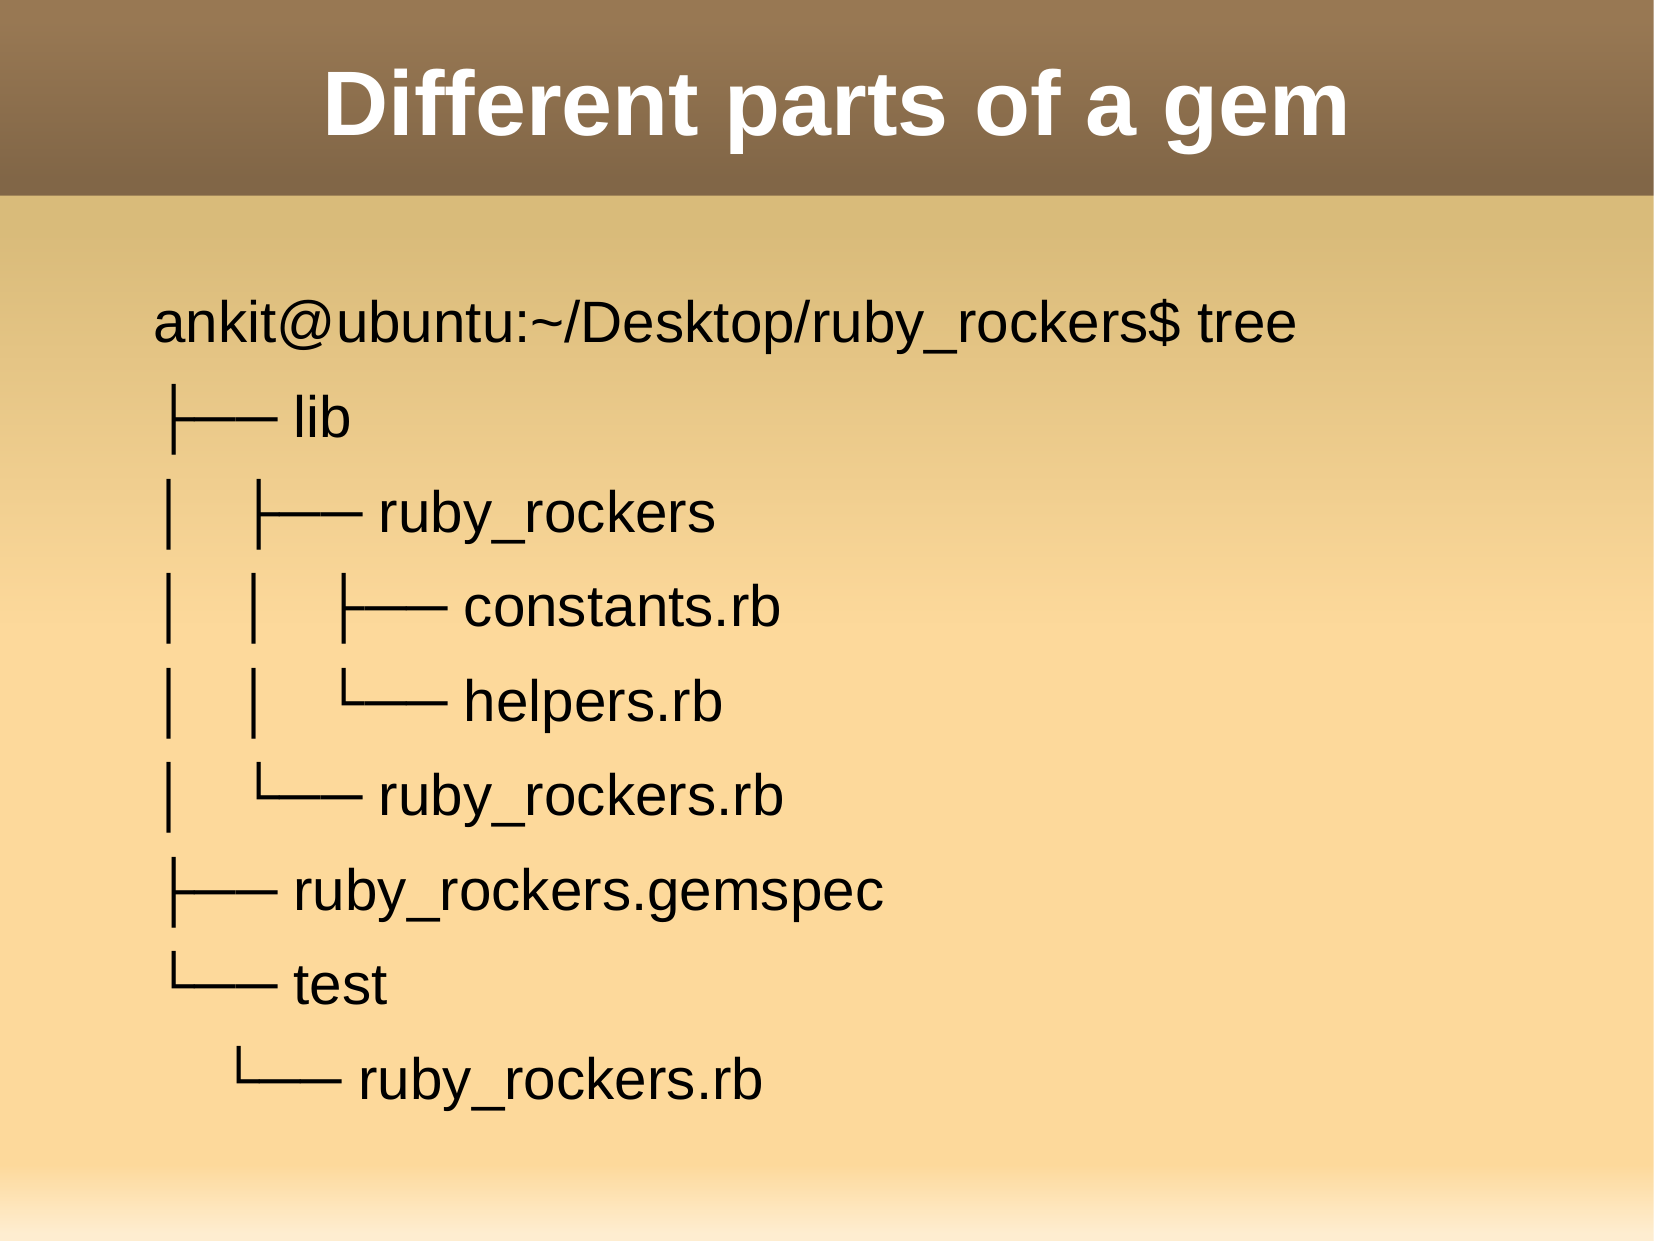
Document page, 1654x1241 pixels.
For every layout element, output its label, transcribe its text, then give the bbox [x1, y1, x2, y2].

picture [0, 0, 1654, 1241]
list ankit@ubuntu:~/Desktop/ruby_rockers$ tree ├── lib │ ├── ruby_rockers │ │ ├── constants.rb │ │ └── helpers.rb │ └── ruby_rockers.rb ├── ruby_rockers.gemspec └── test └── ruby_rockers.rb [82, 290, 1571, 1241]
title Different parts of a gem [76, 0, 1565, 208]
